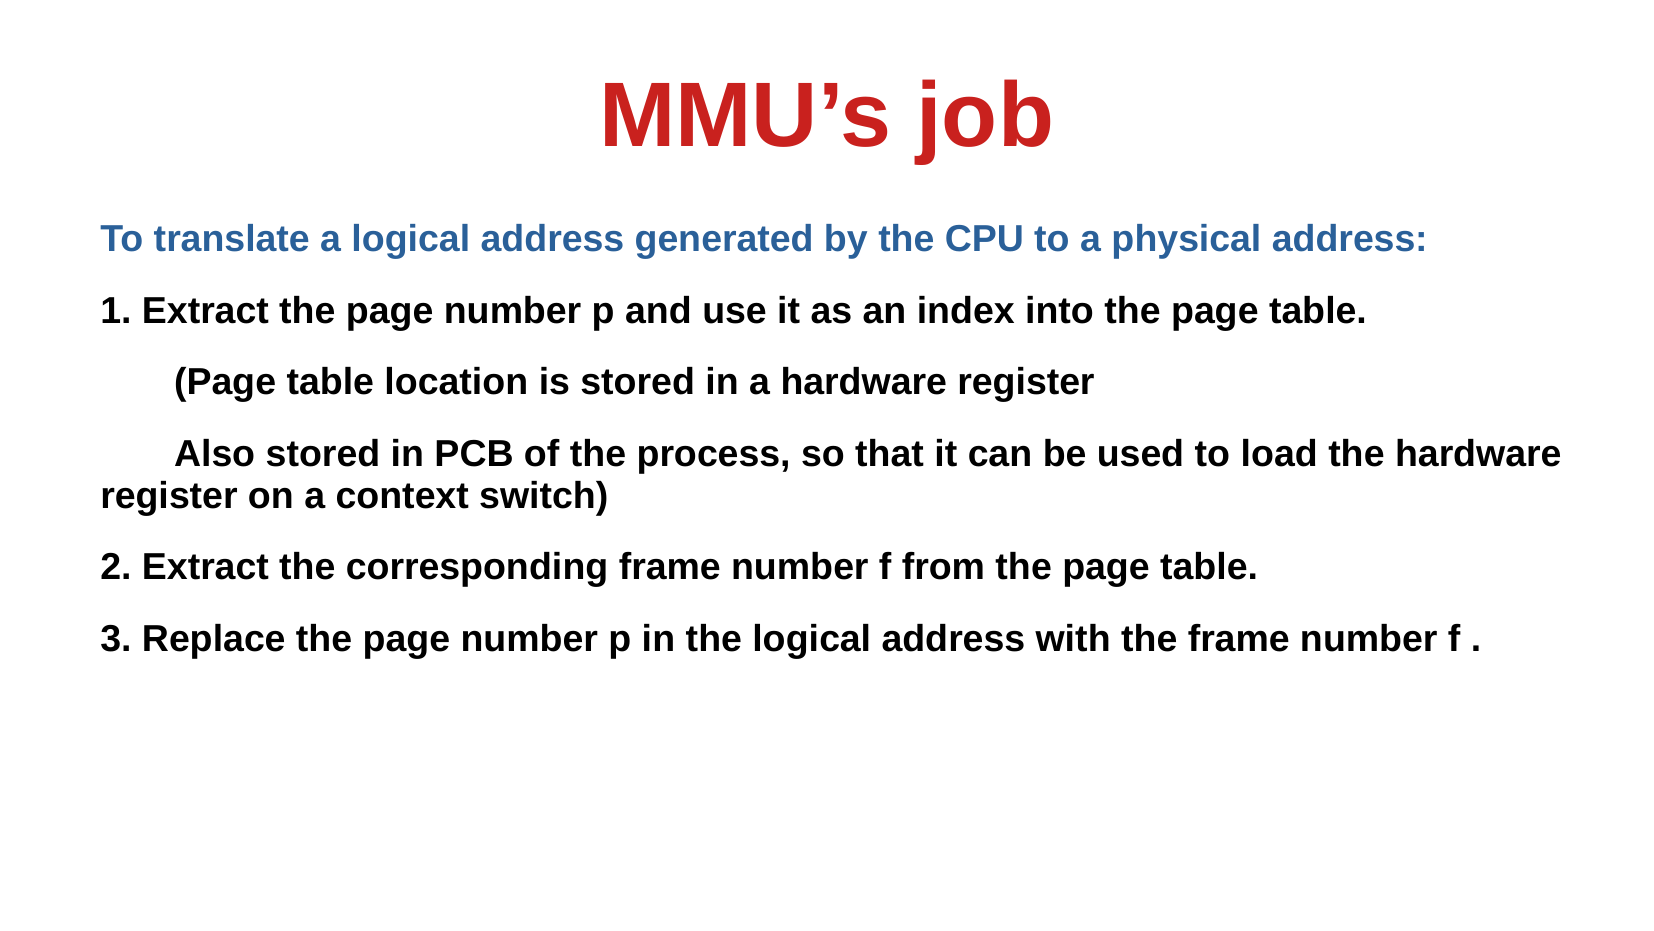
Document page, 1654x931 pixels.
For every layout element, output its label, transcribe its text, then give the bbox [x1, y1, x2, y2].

title MMU’s job [82, 37, 1571, 193]
list To translate a logical address generated by the CPU to a physical address: 1. Extract the page number p and use it as an index into the page table. (Page table location is stored in a hardware register Also stored in PCB of the process, so that it can be used to load the hardware register on a context switch) 2. Extract the corresponding frame number f from the page table. 3. Replace the page number p in the logical address with the frame number f . [100, 217, 1636, 758]
